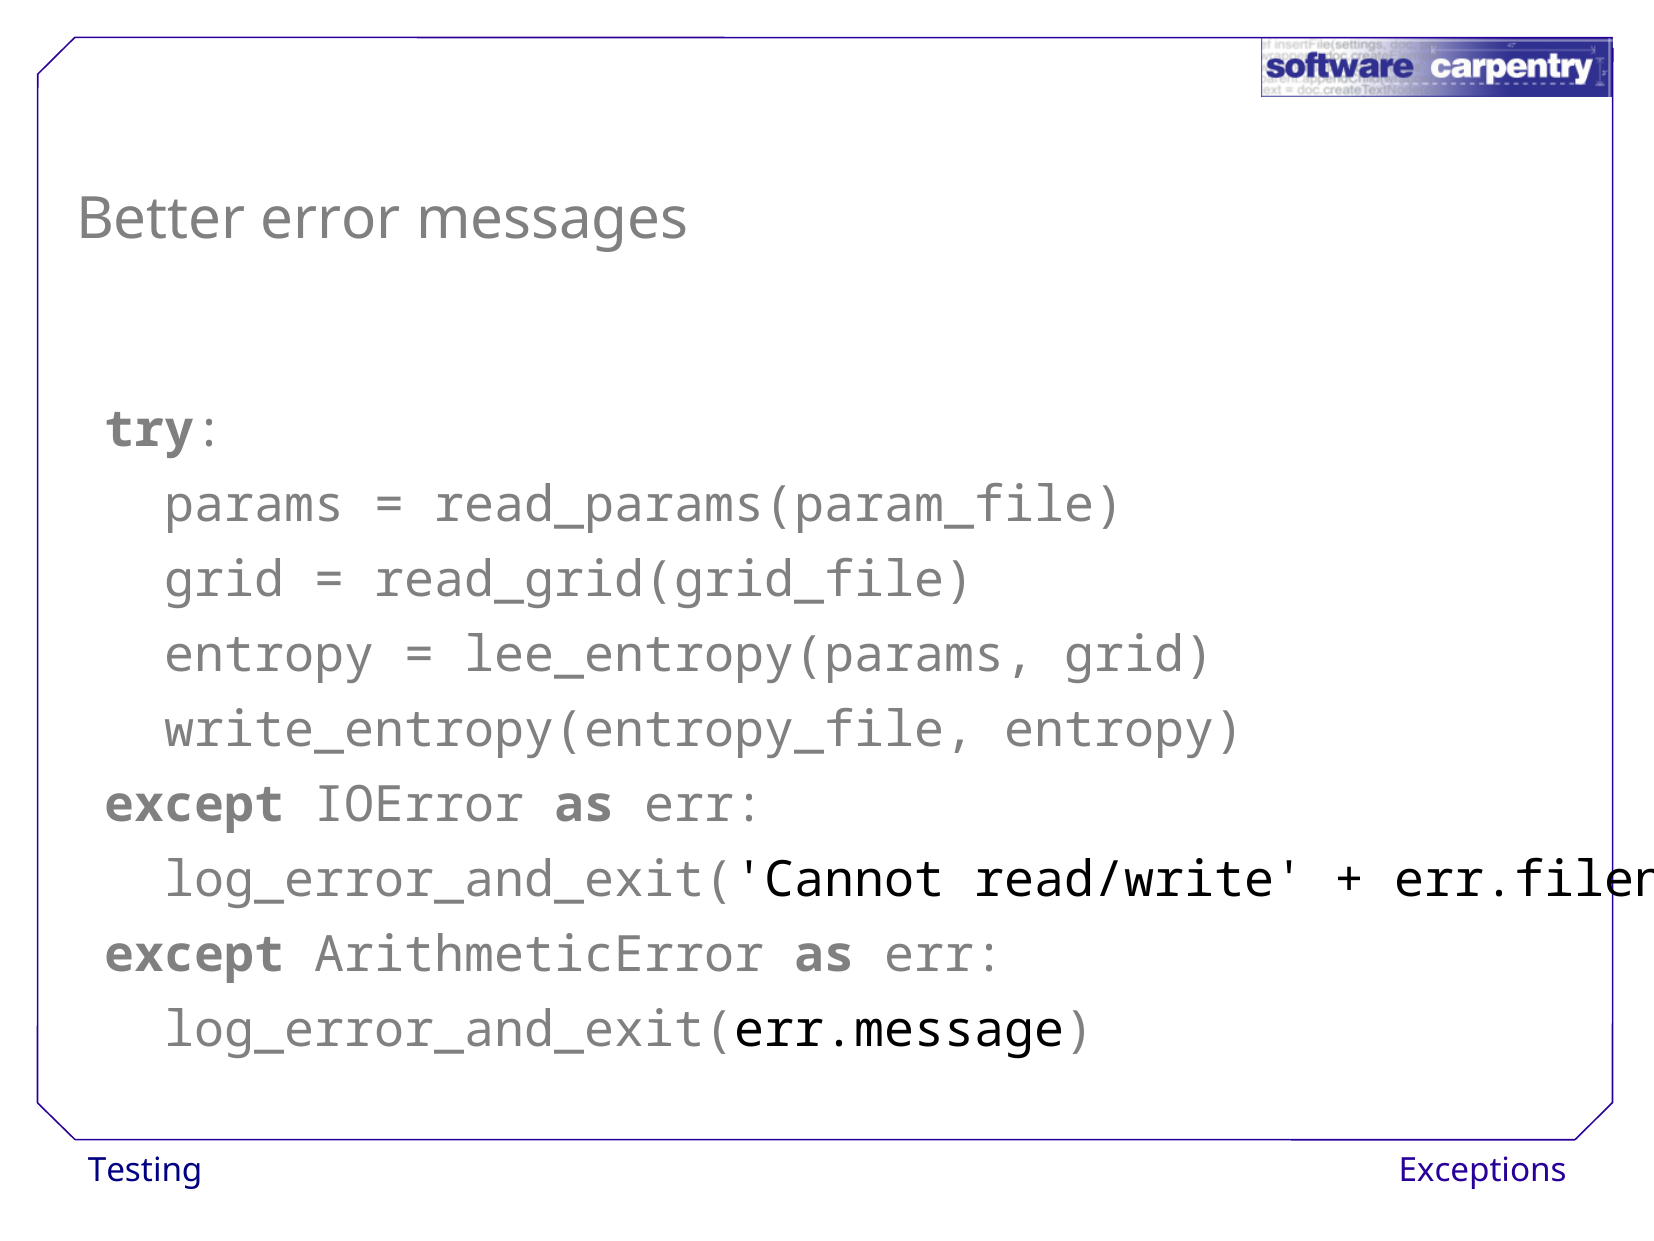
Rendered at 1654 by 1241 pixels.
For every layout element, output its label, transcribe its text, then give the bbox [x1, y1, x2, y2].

text_box Better error messages [61, 138, 854, 259]
picture [1261, 39, 1613, 97]
text_box try: params = read_params(param_file) grid = read_grid(grid_file) entropy = lee_entropy(params, grid) write_entropy(entropy_file, entropy) except IOError as err: log_error_and_exit('Cannot read/write' + err.filename) except ArithmeticError as err: log_error_and_exit(err.message) [89, 374, 1512, 1093]
